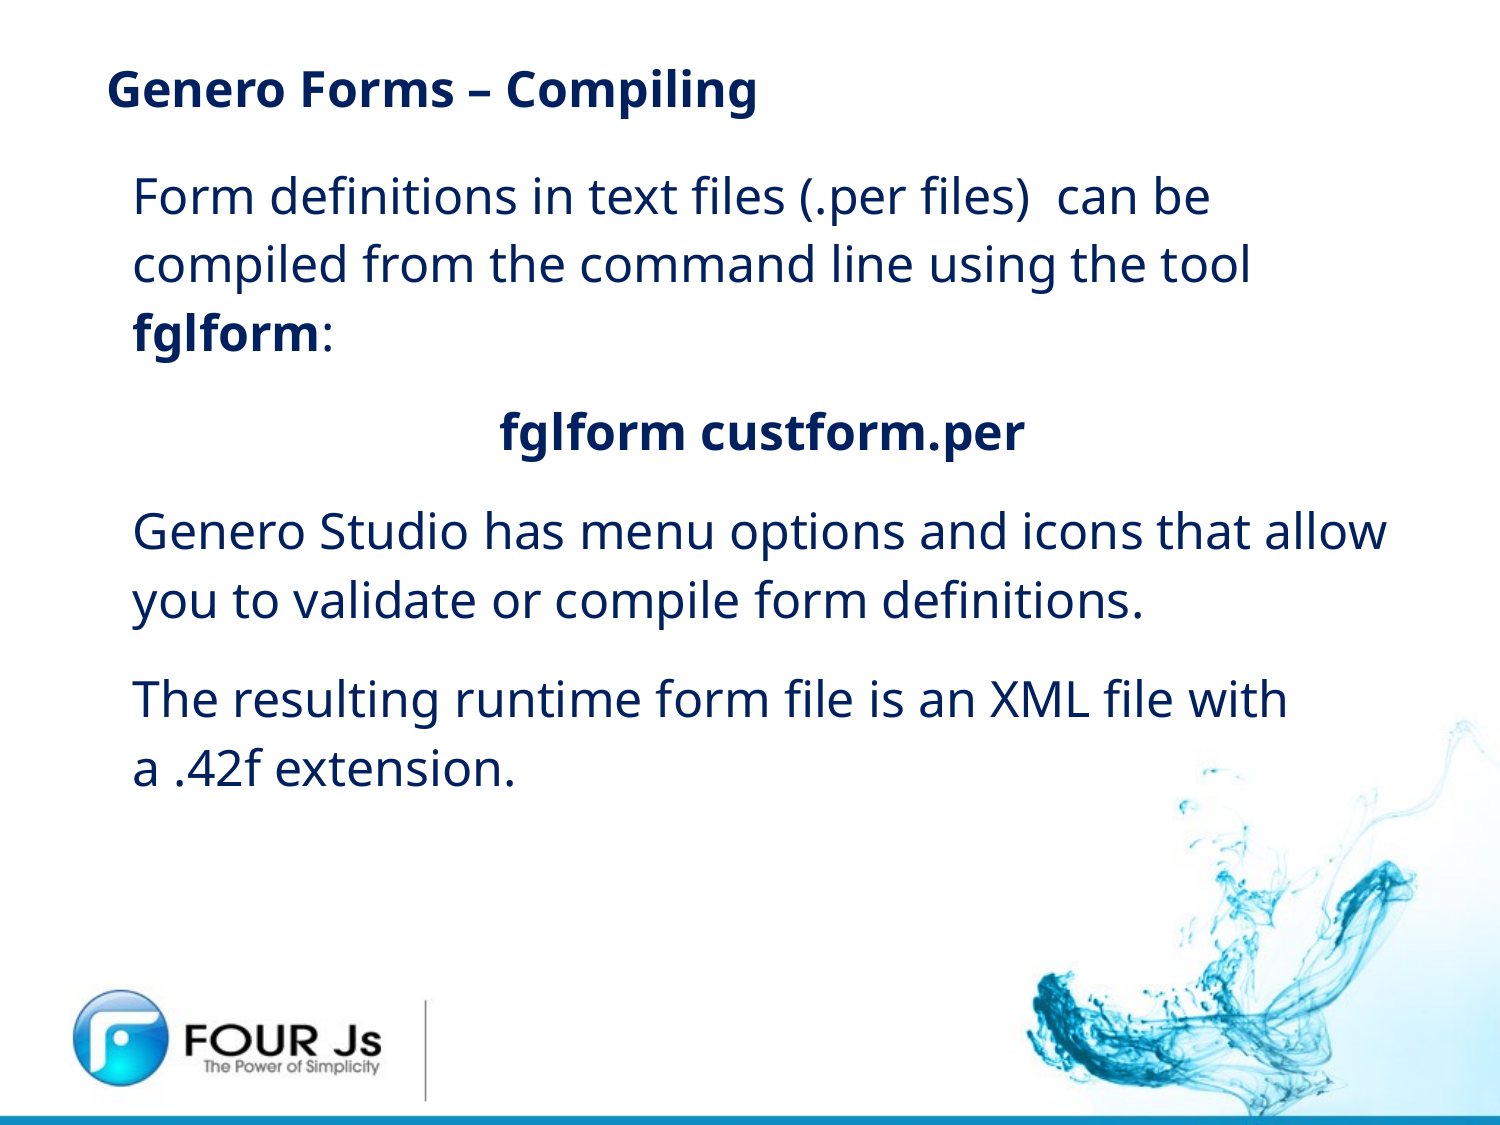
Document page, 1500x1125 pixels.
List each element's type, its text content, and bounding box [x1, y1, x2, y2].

title Genero Forms – Compiling [106, 35, 1388, 142]
picture [0, 0, 1500, 1122]
text_box Form definitions in text files (.per files) can be compiled from the command line using the tool fglform: fglform custform.per Genero Studio has menu options and icons that allow you to validate or compile form definitions. The resulting runtime form file is an XML file with a .42f extension. [118, 153, 1408, 856]
